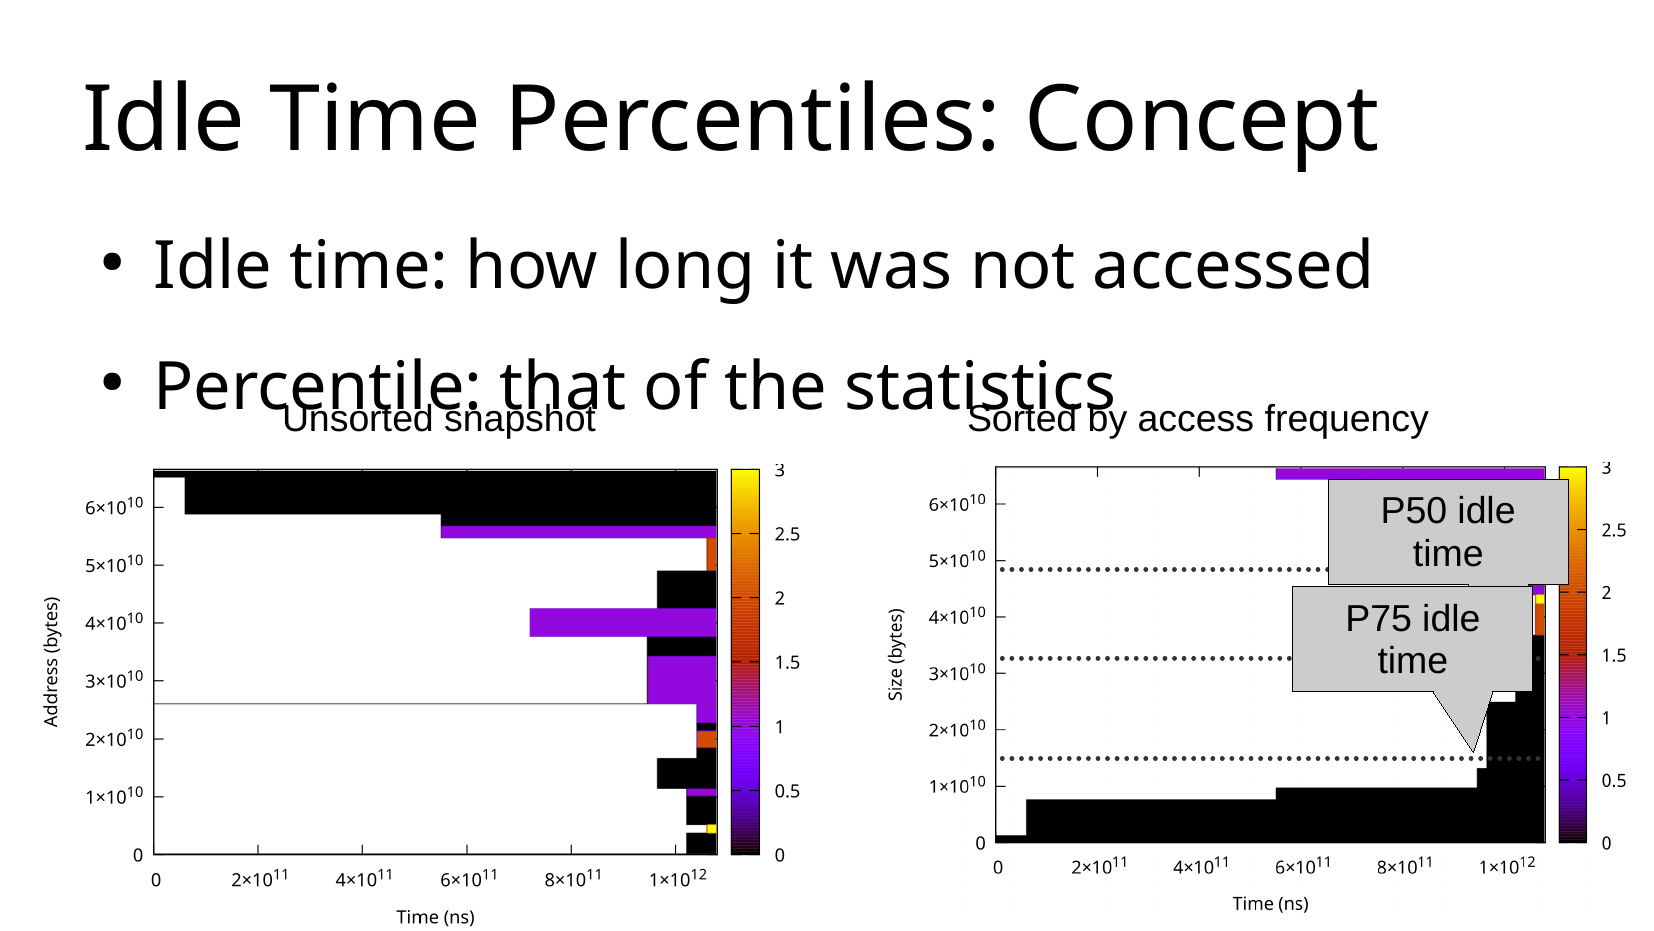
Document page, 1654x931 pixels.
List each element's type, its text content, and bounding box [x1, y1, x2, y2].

text_box Unsorted snapshot [267, 390, 681, 456]
list Idle time: how long it was not accessed Percentile: that of the statistics [82, 217, 1571, 758]
picture [40, 464, 800, 930]
text_box P75 idle time [1292, 586, 1533, 753]
picture [885, 462, 1626, 916]
text_box P50 idle time [1328, 479, 1569, 586]
text_box Sorted by access frequency [952, 390, 1570, 456]
title Idle Time Percentiles: Concept [82, 37, 1571, 193]
